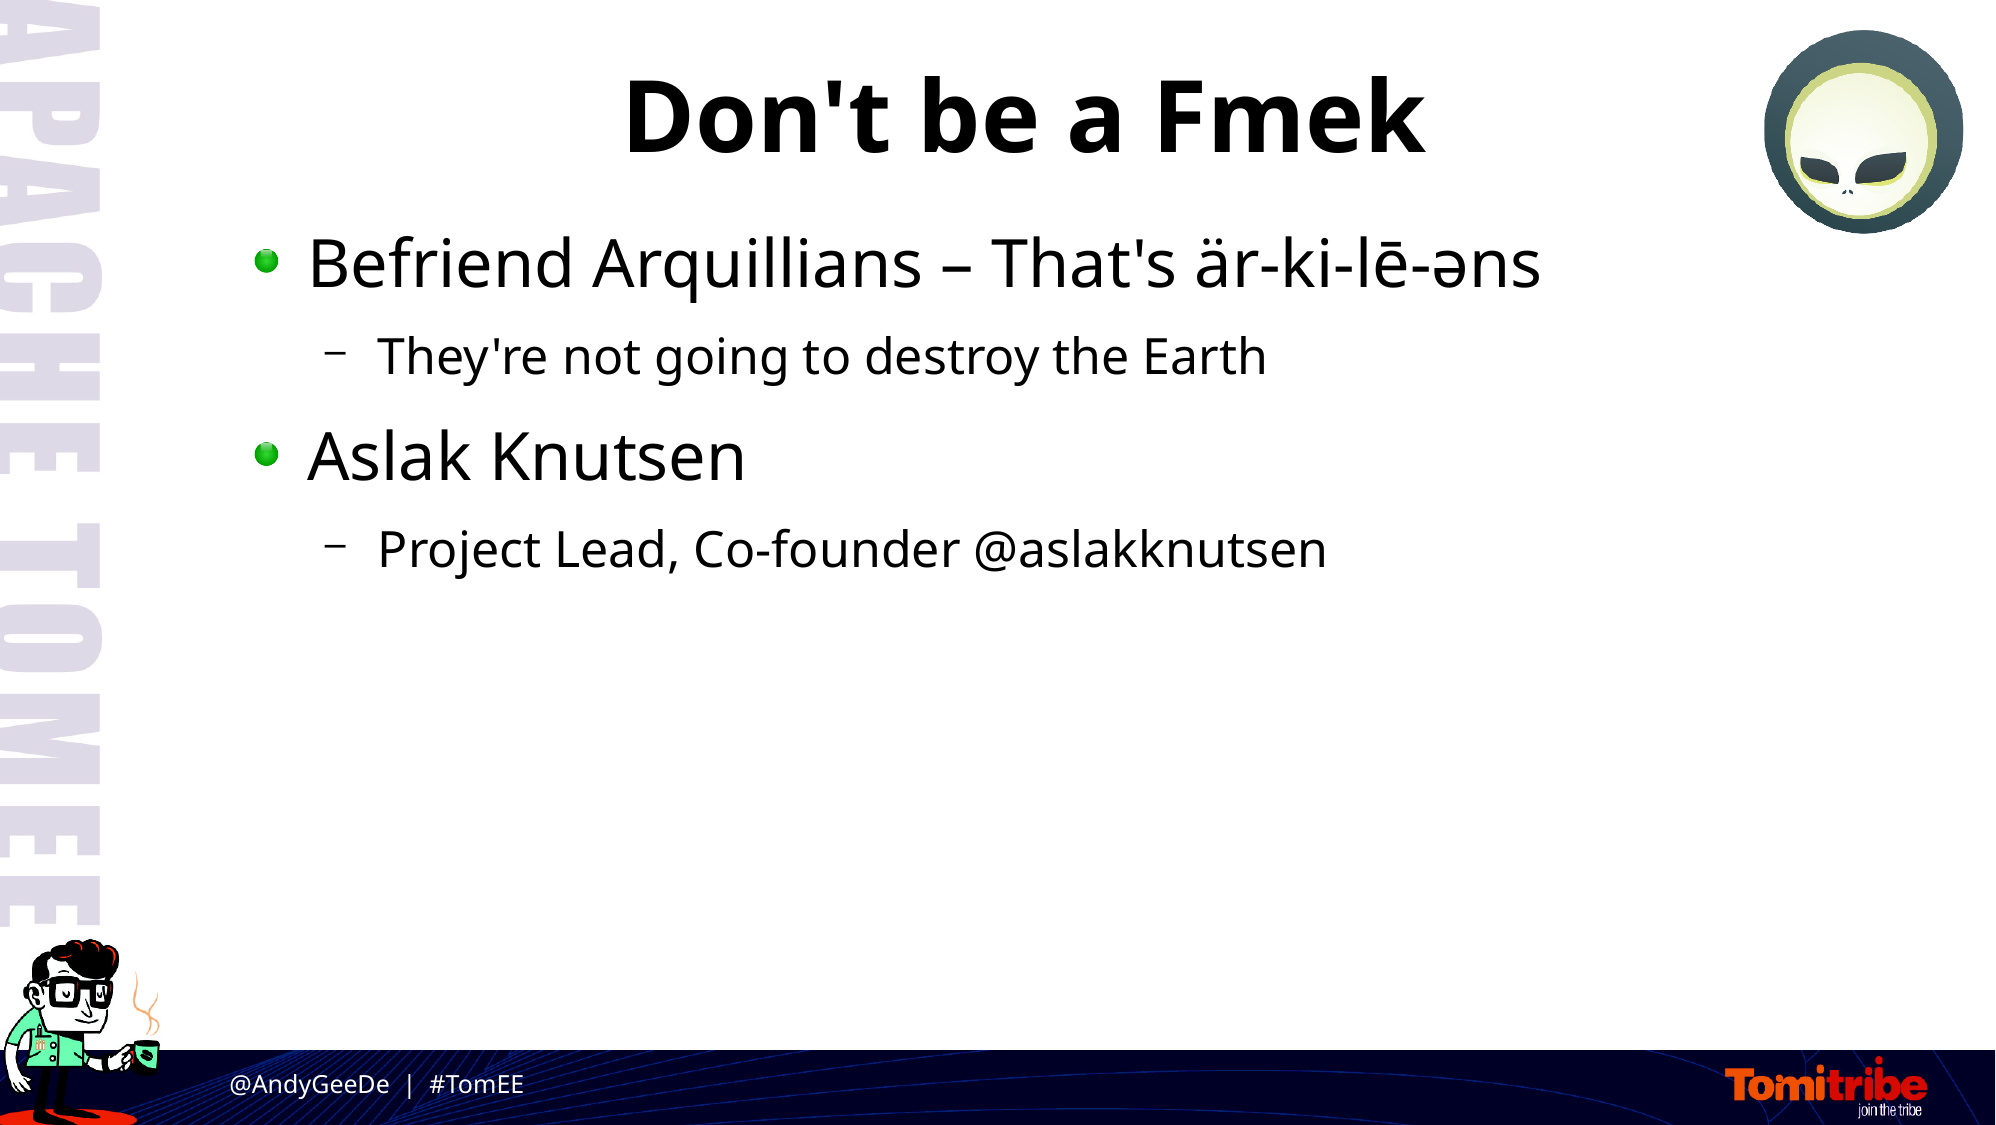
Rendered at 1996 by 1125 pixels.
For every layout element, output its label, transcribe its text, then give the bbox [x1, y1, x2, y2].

title Don't be a Fmek [153, 45, 1742, 189]
list Befriend Arquillians – That's är-ki-lē-əns They're not going to destroy the Earth Aslak Knutsen Project Lead, Co-founder @aslakknutsen [236, 220, 1855, 954]
picture [0, 0, 1996, 1125]
text_box @AndyGeeDe | #TomEE [214, 1060, 879, 1106]
